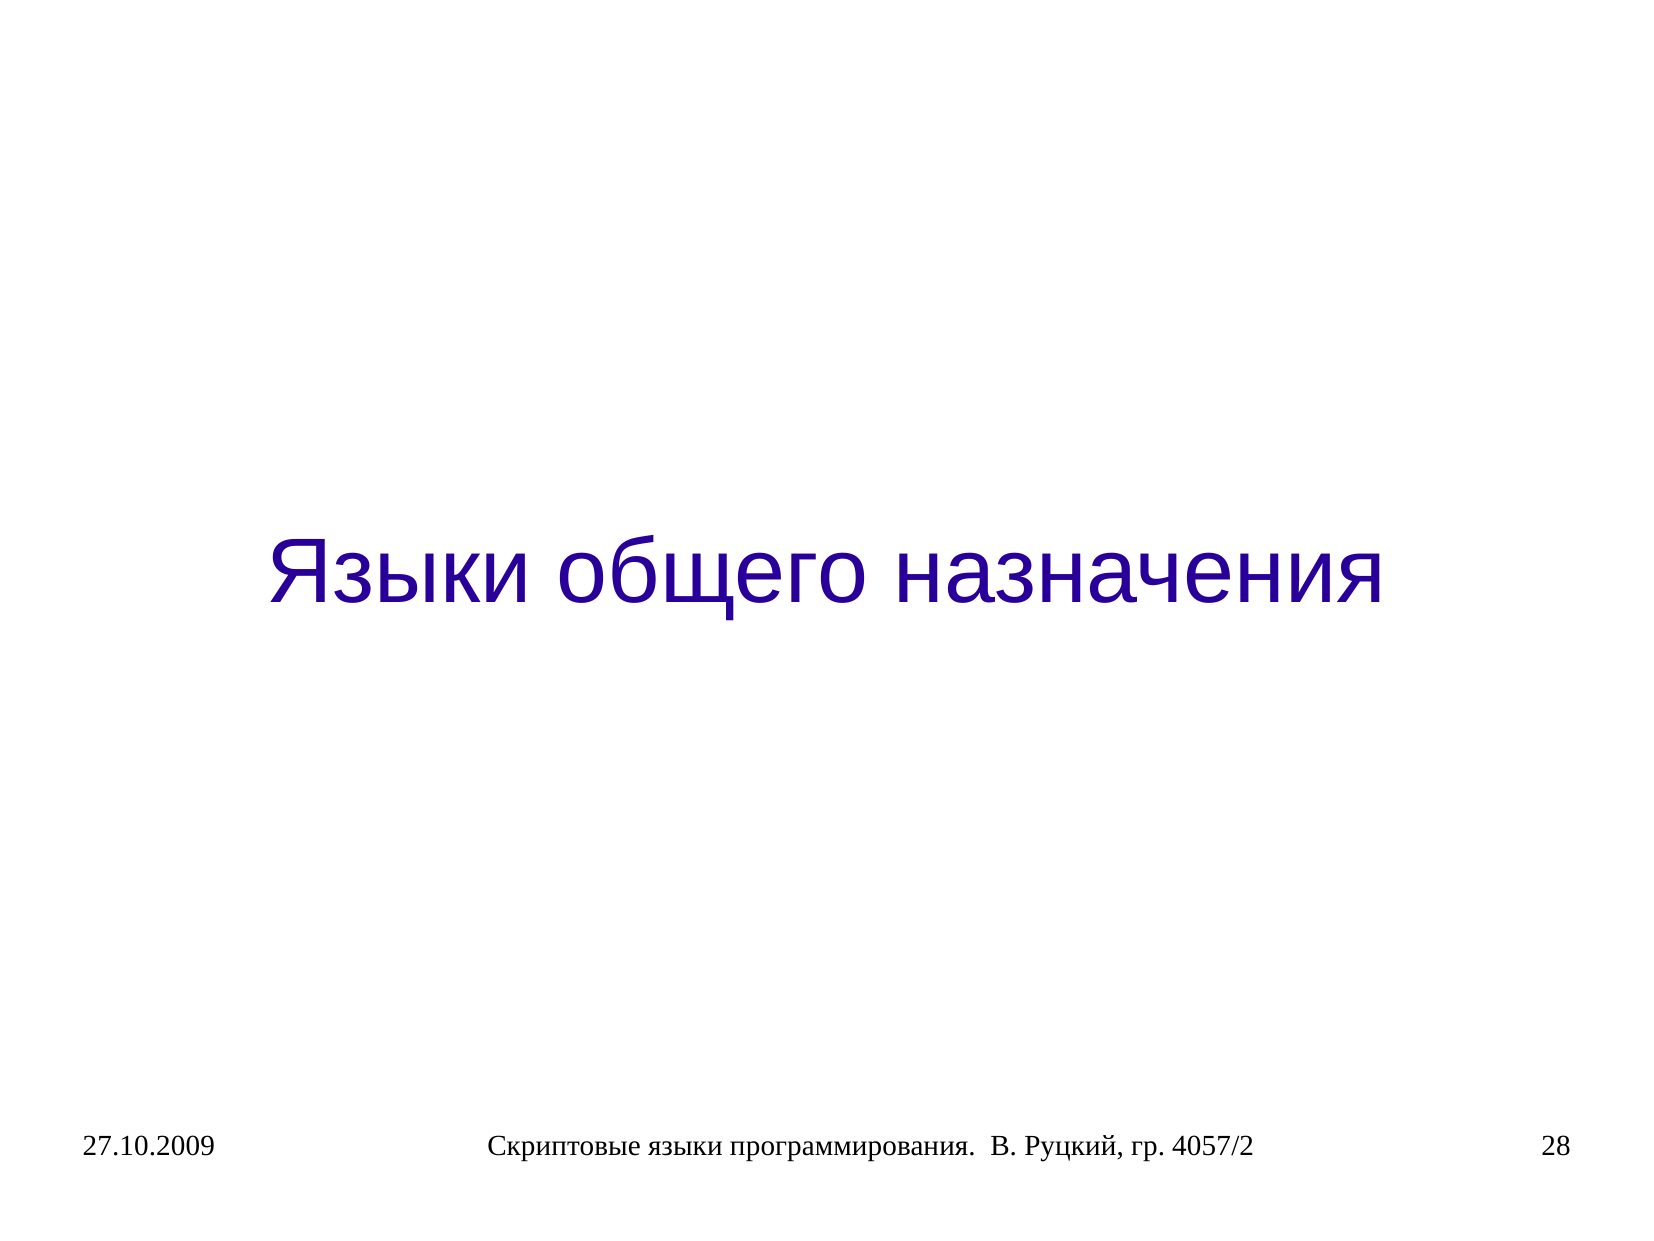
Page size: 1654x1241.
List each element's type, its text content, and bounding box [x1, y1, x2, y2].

title Языки общего назначения [82, 49, 1571, 1093]
